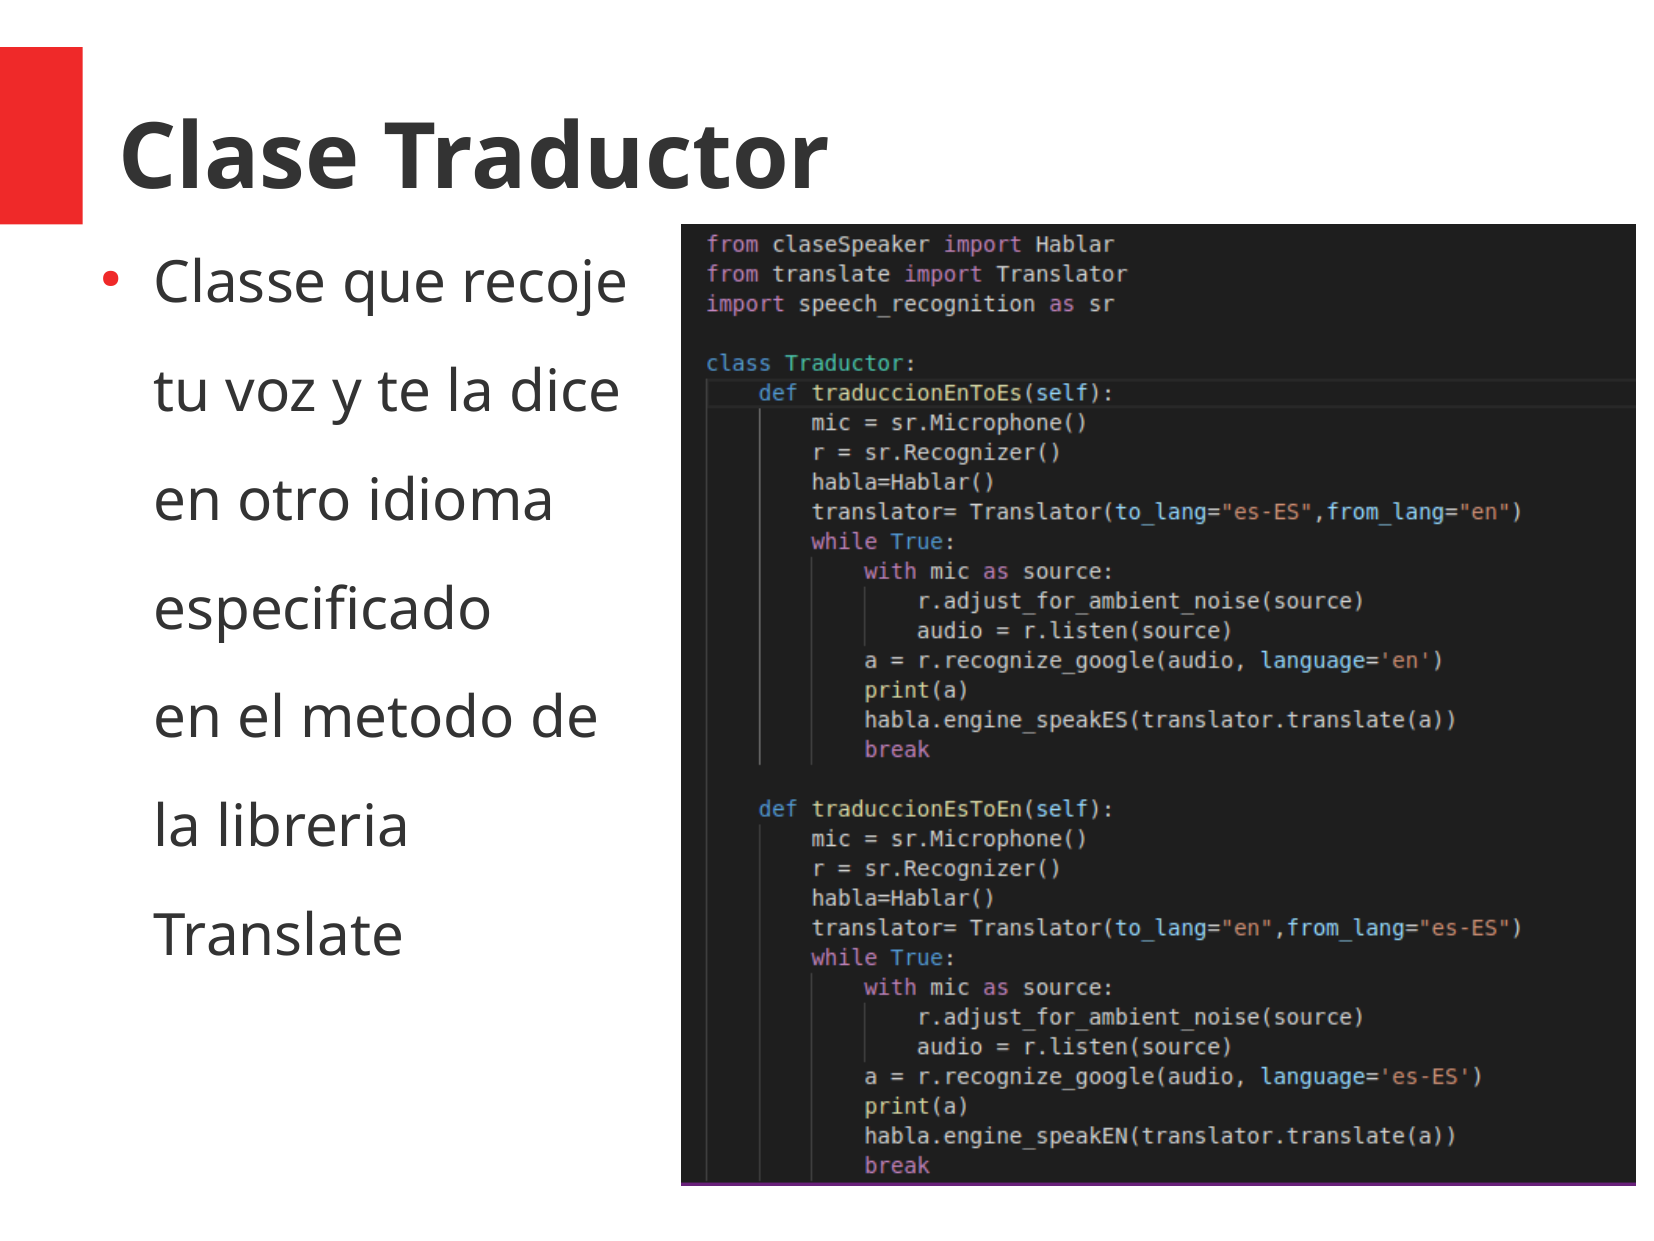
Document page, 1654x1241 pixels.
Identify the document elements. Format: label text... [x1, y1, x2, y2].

list Classe que recoje tu voz y te la dice en otro idioma especificado en el metodo de la libreria Translate [82, 240, 681, 961]
title Clase Traductor [118, 49, 1571, 240]
picture [681, 224, 1636, 1186]
